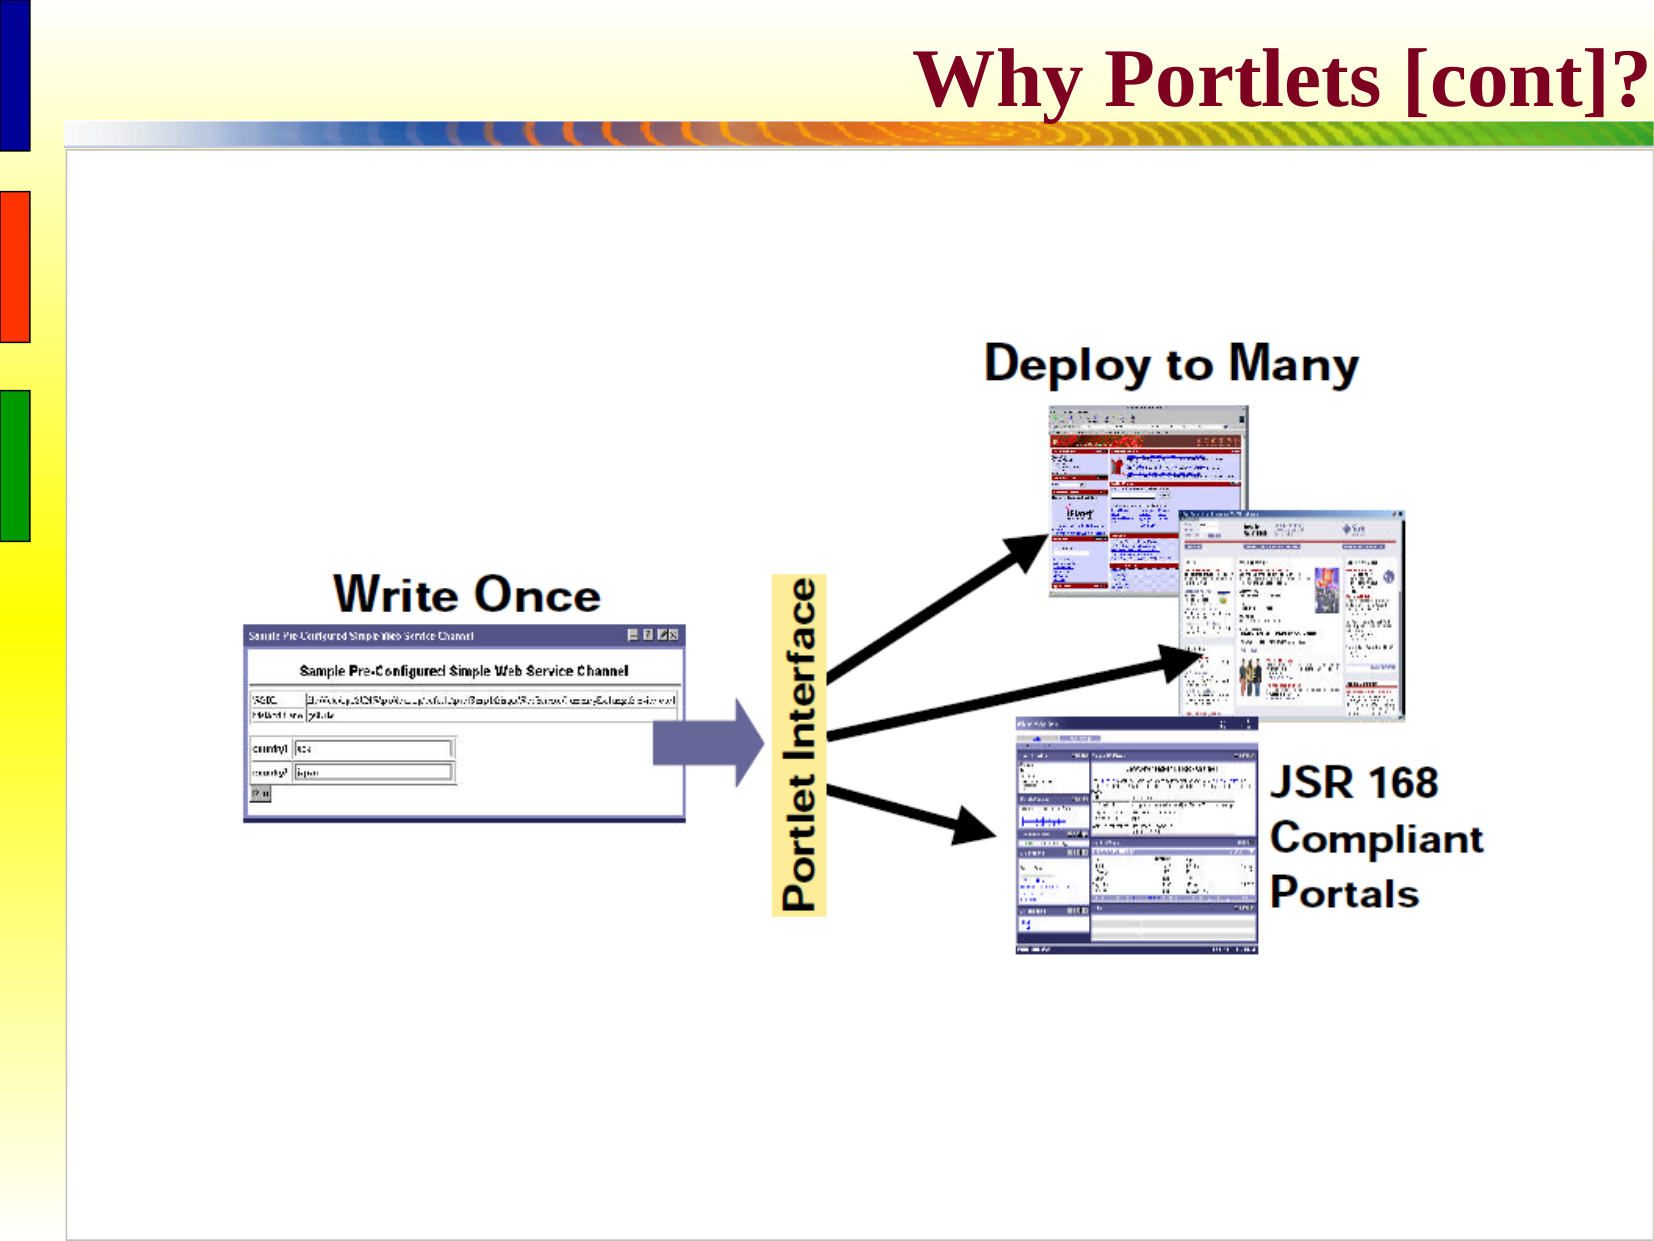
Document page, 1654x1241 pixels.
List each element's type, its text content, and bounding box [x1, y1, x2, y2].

title Why Portlets [cont]? [201, 8, 1654, 150]
picture [220, 332, 1501, 976]
picture [64, 120, 201, 148]
